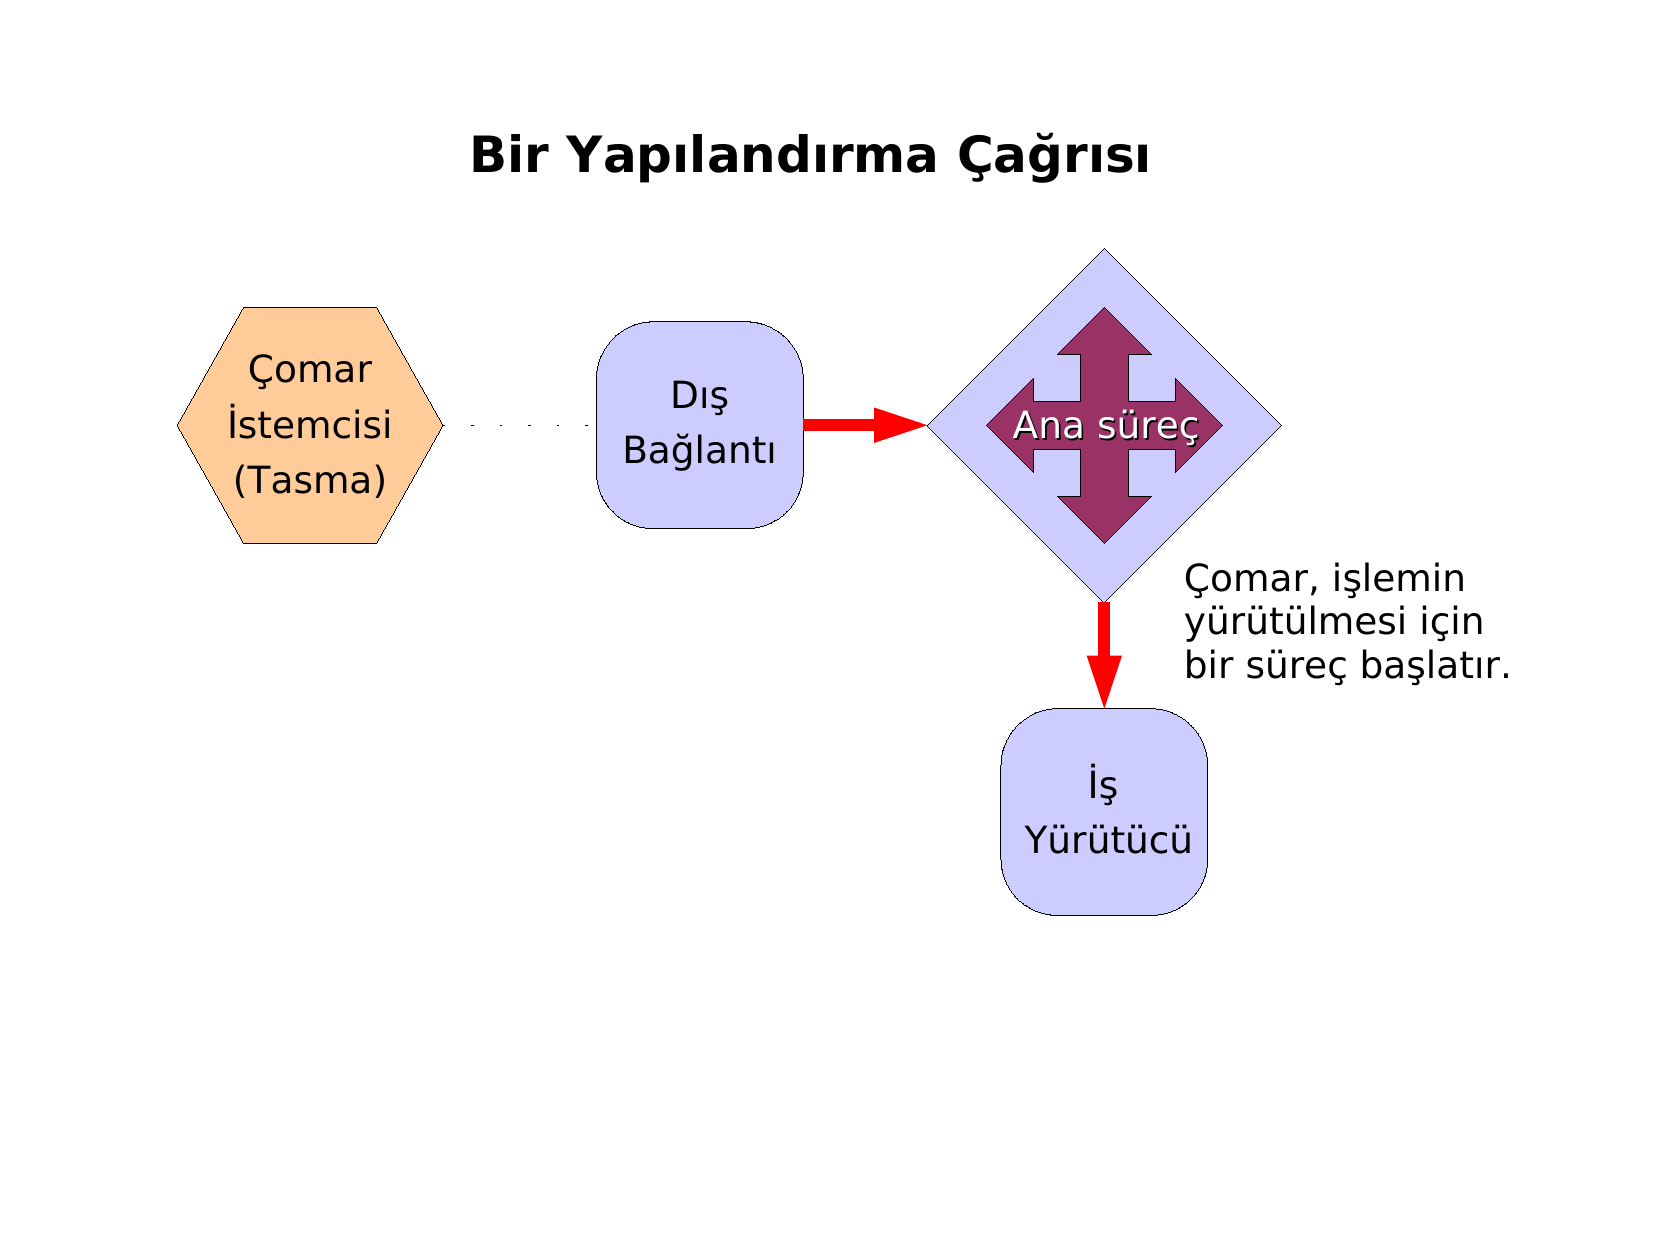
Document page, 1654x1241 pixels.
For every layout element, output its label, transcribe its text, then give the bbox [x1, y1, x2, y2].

text_box Ana süreç [997, 396, 1270, 503]
text_box [224, 510, 396, 544]
text_box [927, 248, 1253, 496]
text_box [1000, 708, 1207, 916]
text_box Bir Yapılandırma Çağrısı [454, 118, 1168, 192]
text_box Çomar İstemcisi (Tasma) [212, 340, 408, 510]
text_box [1004, 503, 1204, 602]
text_box Çomar, işlemin yürütülmesi için bir süreç başlatır. [1169, 549, 1528, 695]
text_box İş Yürütücü [1009, 755, 1209, 870]
text_box [225, 307, 396, 340]
text_box [408, 362, 443, 488]
text_box [177, 363, 212, 487]
text_box [596, 321, 804, 529]
text_box Dış Bağlantı [607, 366, 793, 481]
text_box [1270, 413, 1282, 437]
